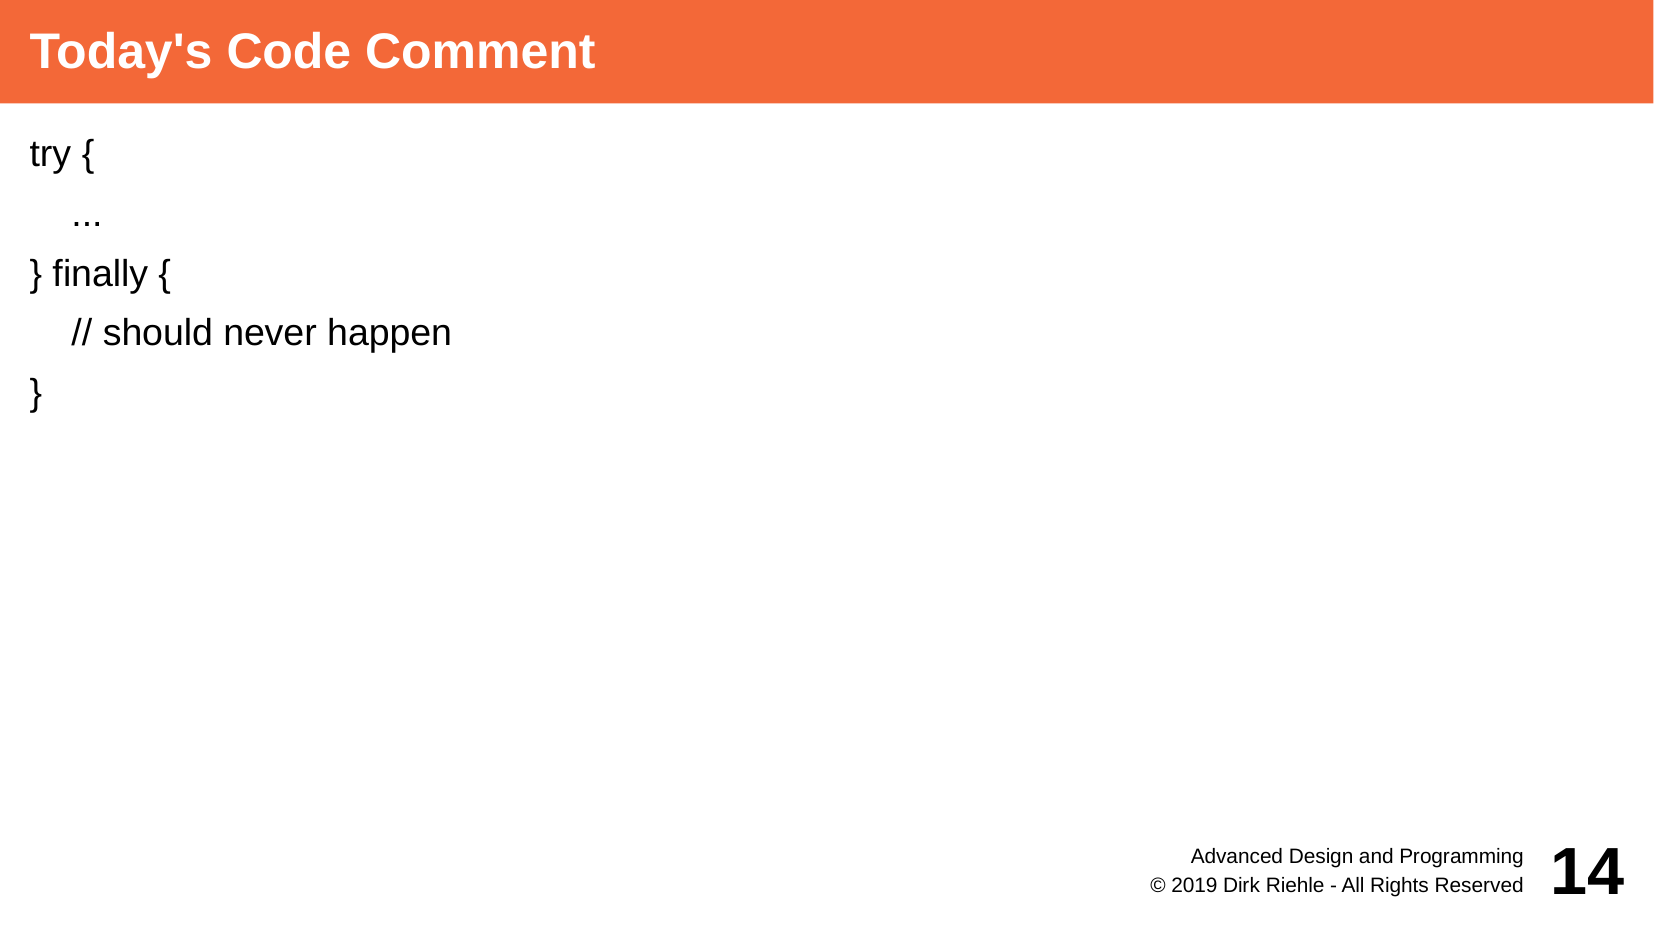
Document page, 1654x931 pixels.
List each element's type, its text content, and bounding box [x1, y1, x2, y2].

title Today's Code Comment [0, 0, 1654, 104]
list try { ... } finally { // should never happen } [29, 132, 1625, 813]
